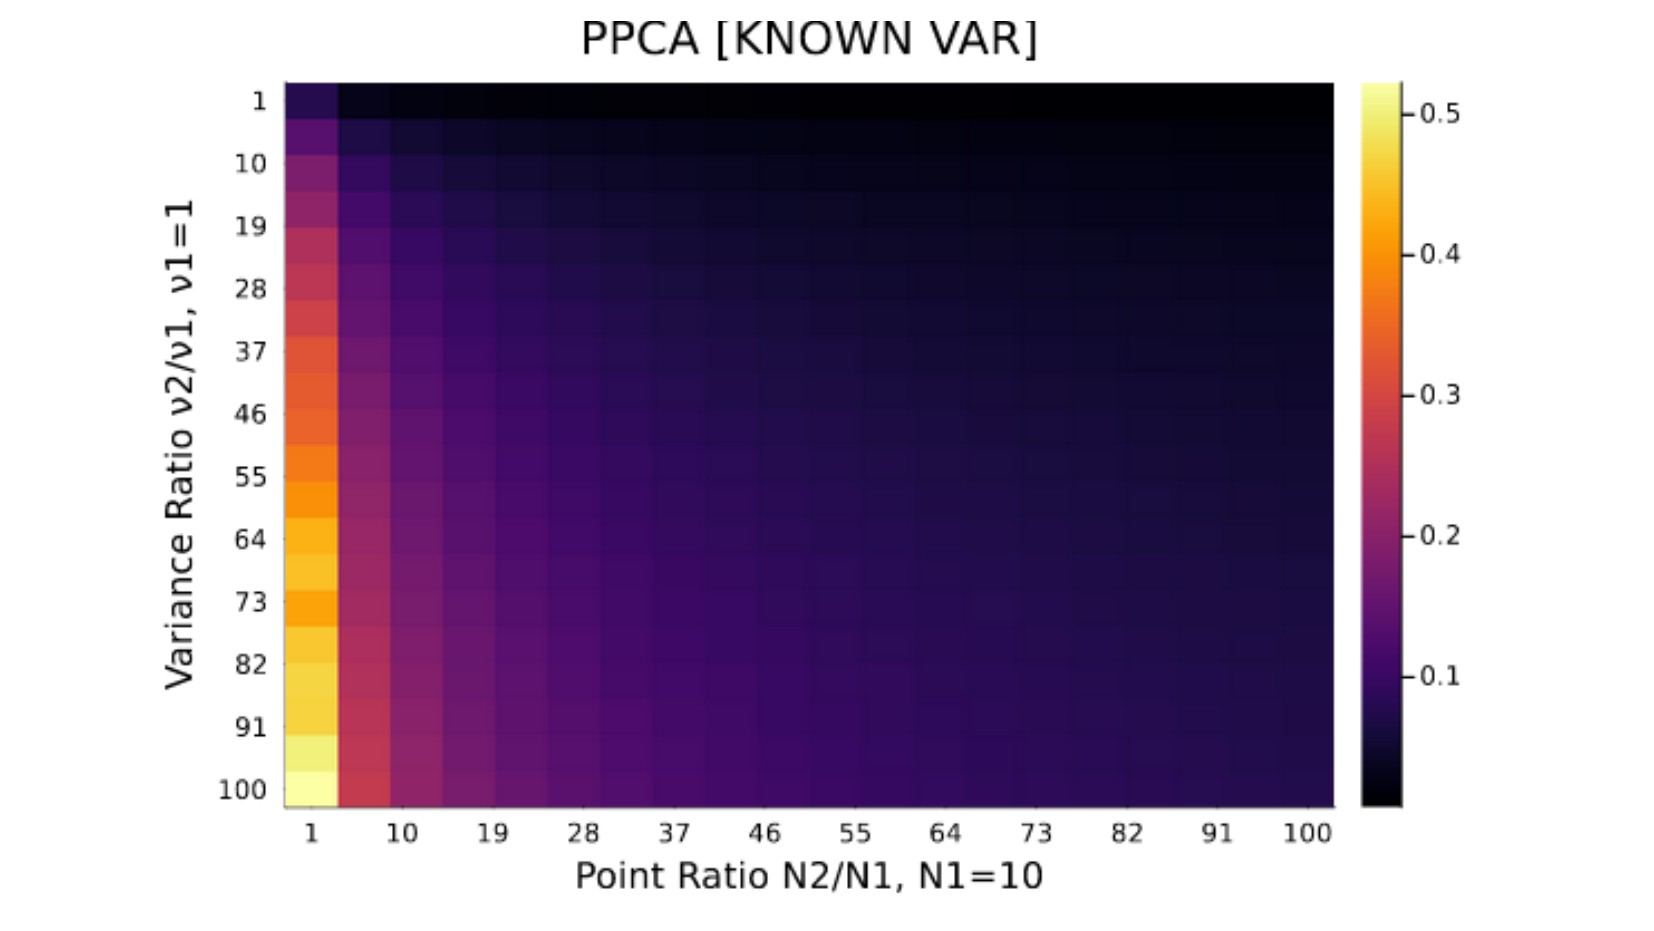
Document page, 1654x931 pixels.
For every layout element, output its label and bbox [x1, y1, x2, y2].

picture [159, 21, 1484, 901]
